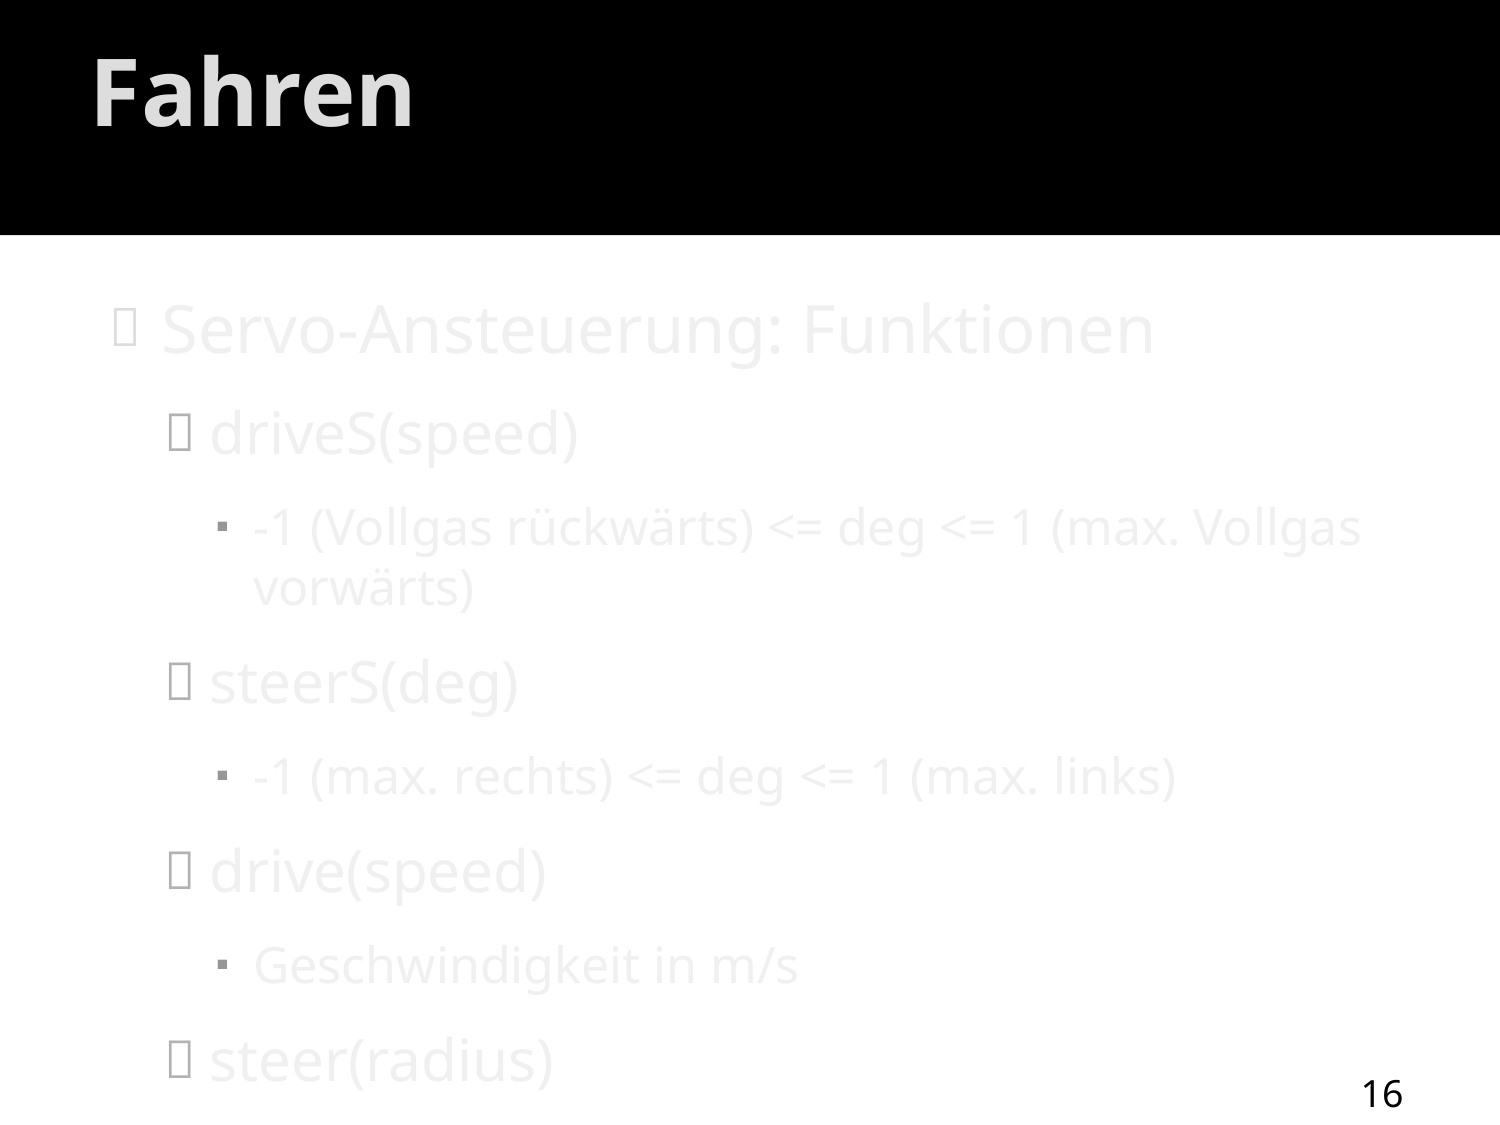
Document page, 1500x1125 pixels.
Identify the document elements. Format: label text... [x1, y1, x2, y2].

slide_number <Nummer> [1345, 1062, 1467, 1108]
title Fahren [75, 25, 1425, 231]
list Servo-Ansteuerung: Funktionen driveS(speed) -1 (Vollgas rückwärts) <= deg <= 1 (max. Vollgas vorwärts) steerS(deg) -1 (max. rechts) <= deg <= 1 (max. links) drive(speed) Geschwindigkeit in m/s steer(radius) Kurvenradius in m [75, 278, 1425, 1038]
